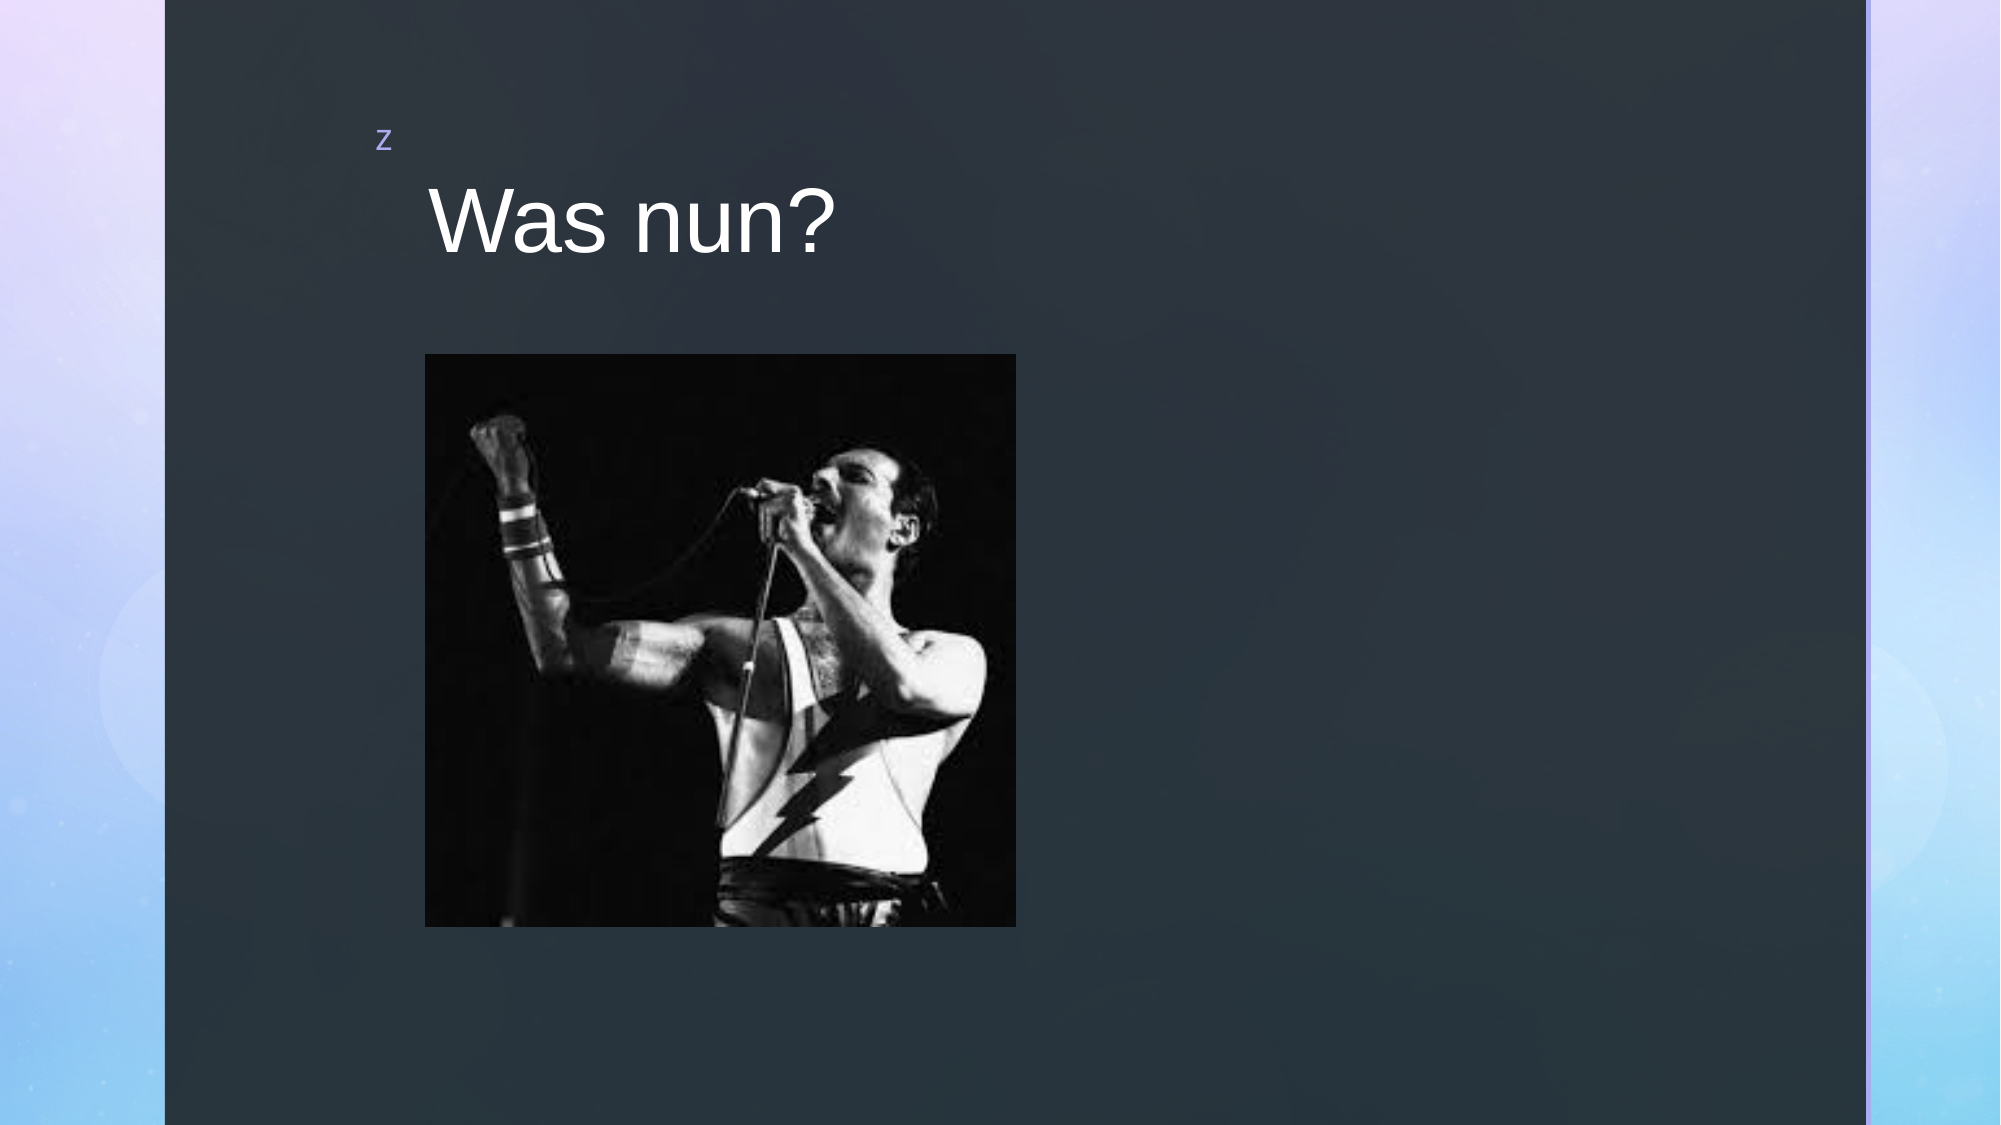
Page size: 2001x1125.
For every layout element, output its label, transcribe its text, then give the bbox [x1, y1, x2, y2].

title Was nun? [428, 132, 1734, 310]
picture [0, 0, 164, 1125]
picture [1871, 0, 2001, 1125]
picture [425, 354, 1016, 927]
